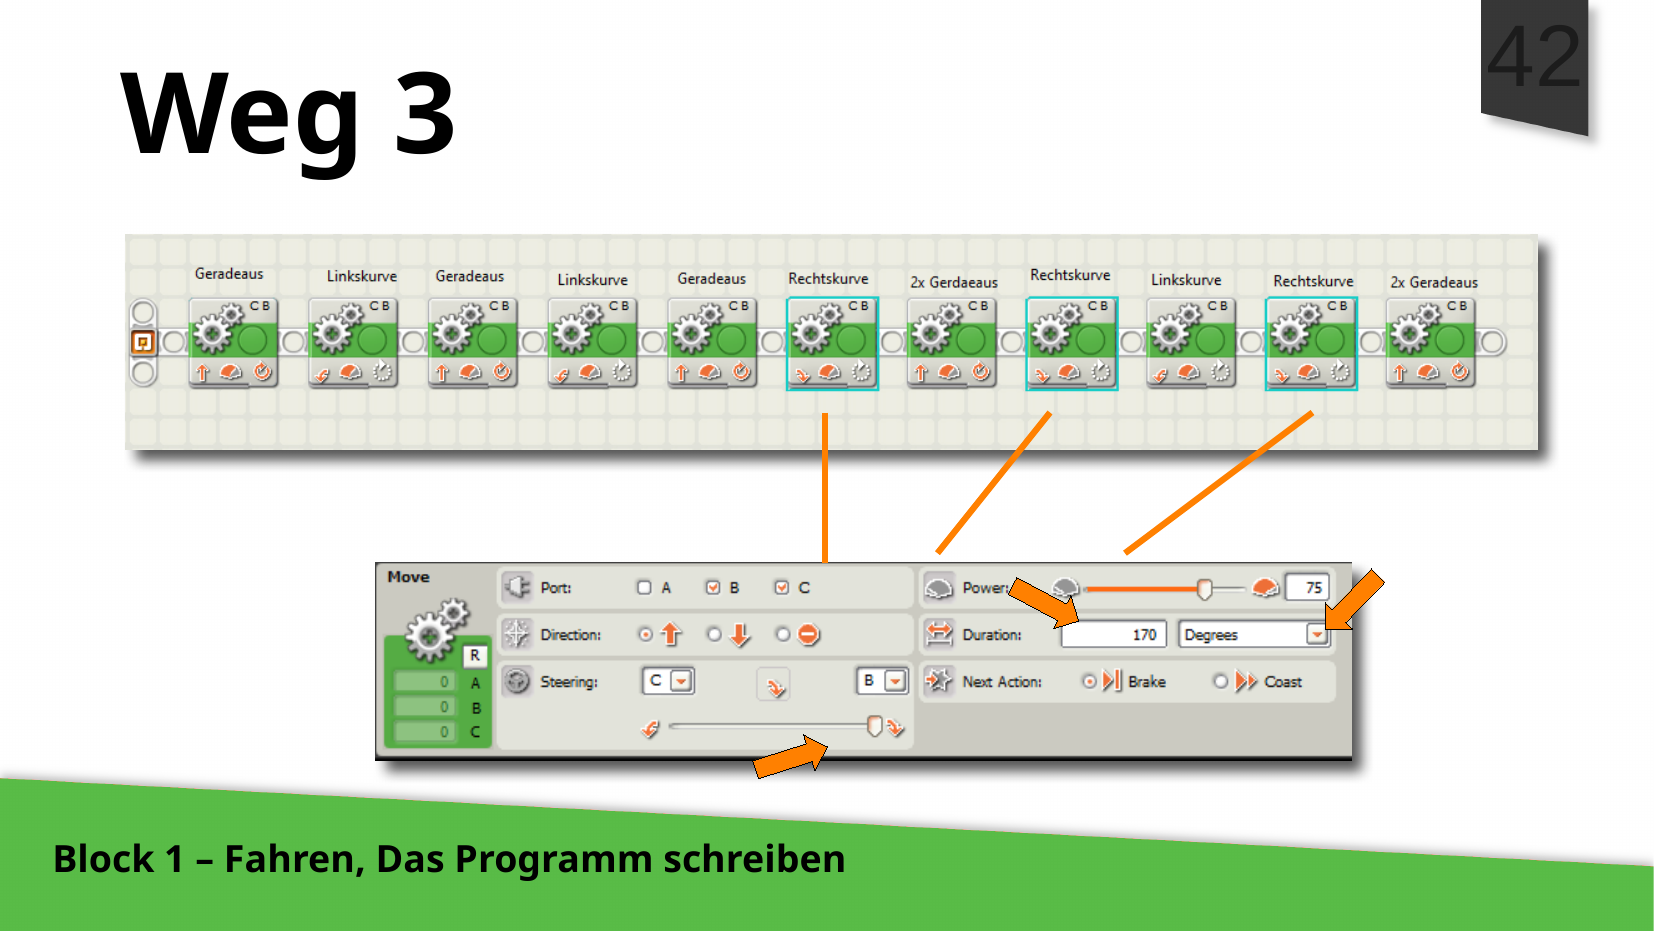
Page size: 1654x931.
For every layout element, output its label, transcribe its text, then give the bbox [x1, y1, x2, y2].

text_box <number> [923, 0, 1599, 141]
picture [0, 0, 1654, 931]
text_box [1008, 577, 1079, 629]
text_box [1325, 568, 1385, 630]
text_box [752, 734, 828, 779]
title Weg 3 [120, 32, 1501, 188]
text_box Block 1 – Fahren, Das Programm schreiben [37, 825, 863, 901]
